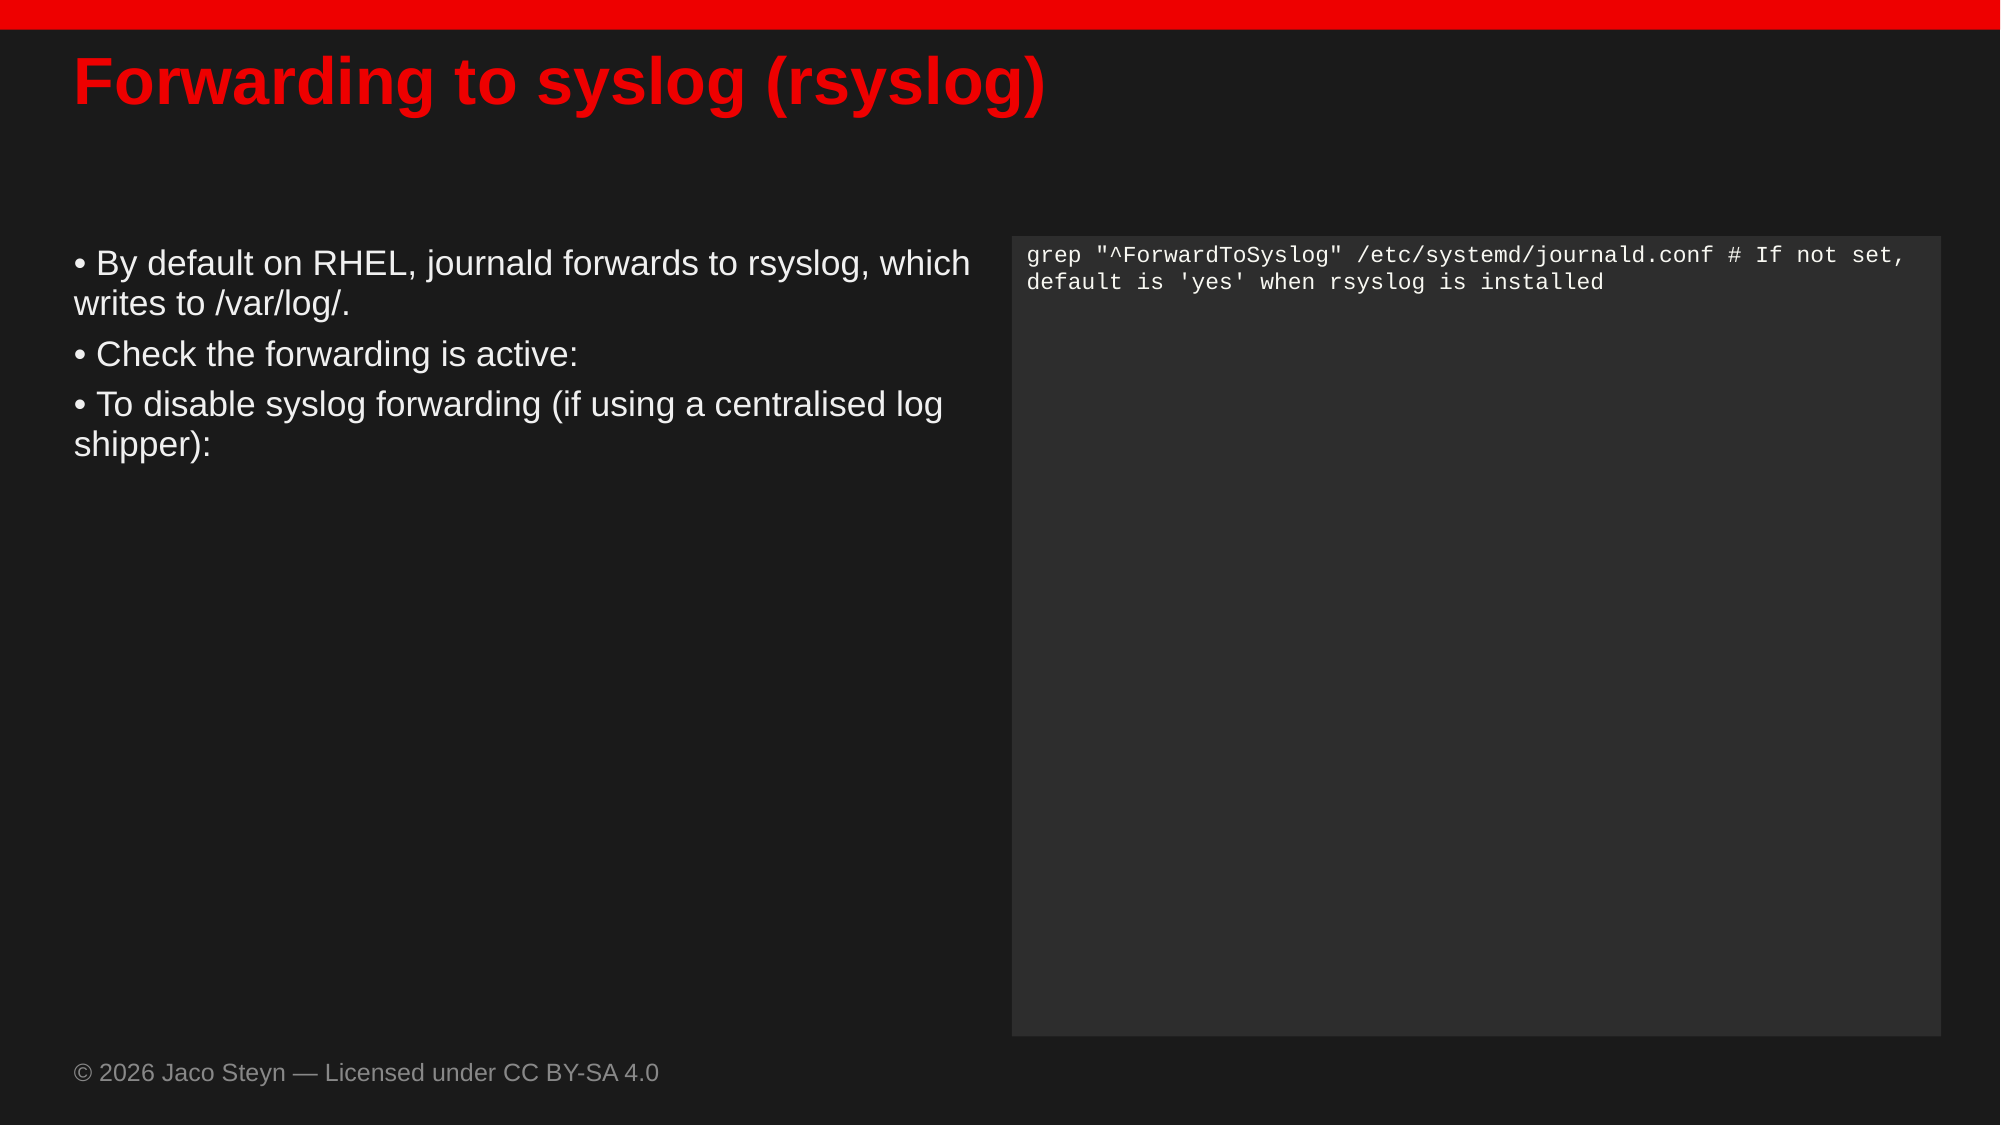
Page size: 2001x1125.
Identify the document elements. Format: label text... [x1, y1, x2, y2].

text_box Forwarding to syslog (rsyslog) [59, 36, 1942, 208]
text_box © 2026 Jaco Steyn — Licensed under CC BY-SA 4.0 [59, 1051, 1942, 1093]
text_box [0, 0, 2001, 30]
text_box • By default on RHEL, journald forwards to rsyslog, which writes to /var/log/. • Check the forwarding is active: • To disable syslog forwarding (if using a centralised log shipper): [59, 236, 989, 1037]
text_box grep "^ForwardToSyslog" /etc/systemd/journald.conf # If not set, default is 'yes' when rsyslog is installed [1011, 236, 1942, 1037]
